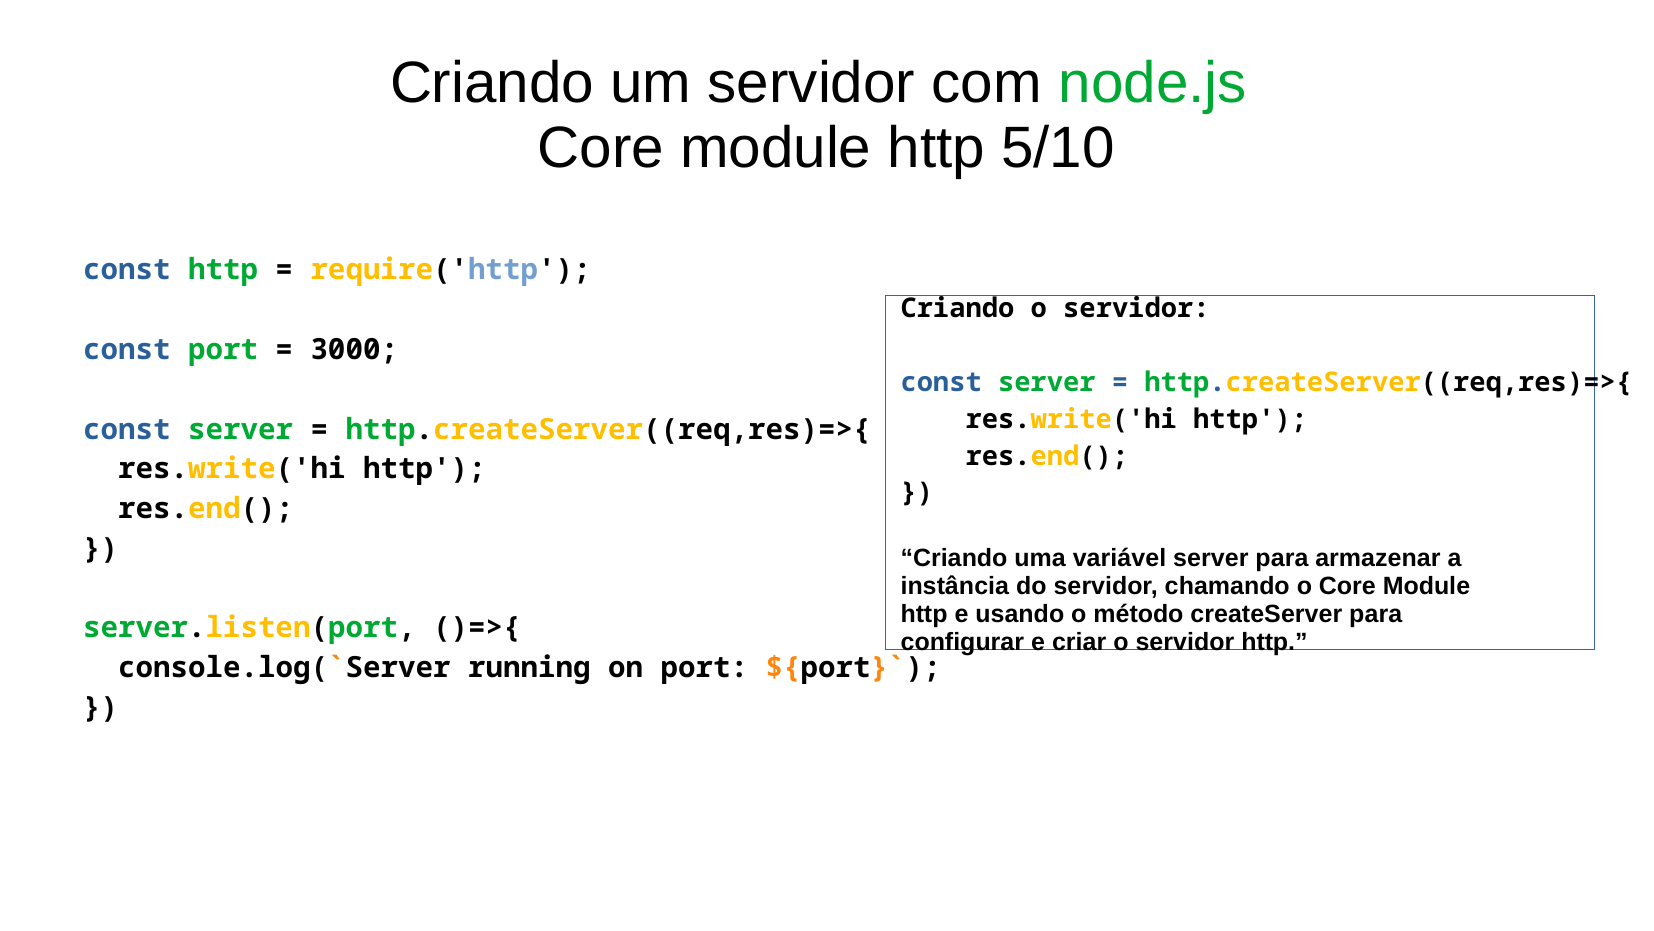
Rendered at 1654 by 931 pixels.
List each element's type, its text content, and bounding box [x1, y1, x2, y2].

subtitle const http = require('http'); const port = 3000; const server = http.createServer((req,res)=>{ res.write('hi http'); res.end(); }) server.listen(port, ()=>{ console.log(`Server running on port: ${port}`); }) [82, 217, 945, 758]
text_box Criando o servidor: const server = http.createServer((req,res)=>{ res.write('hi http'); res.end(); }) “Criando uma variável server para armazenar a instância do servidor, chamando o Core Module http e usando o método createServer para configurar e criar o servidor http.” [885, 295, 1595, 650]
title Criando um servidor com node.js Core module http 5/10 [82, 37, 1571, 193]
